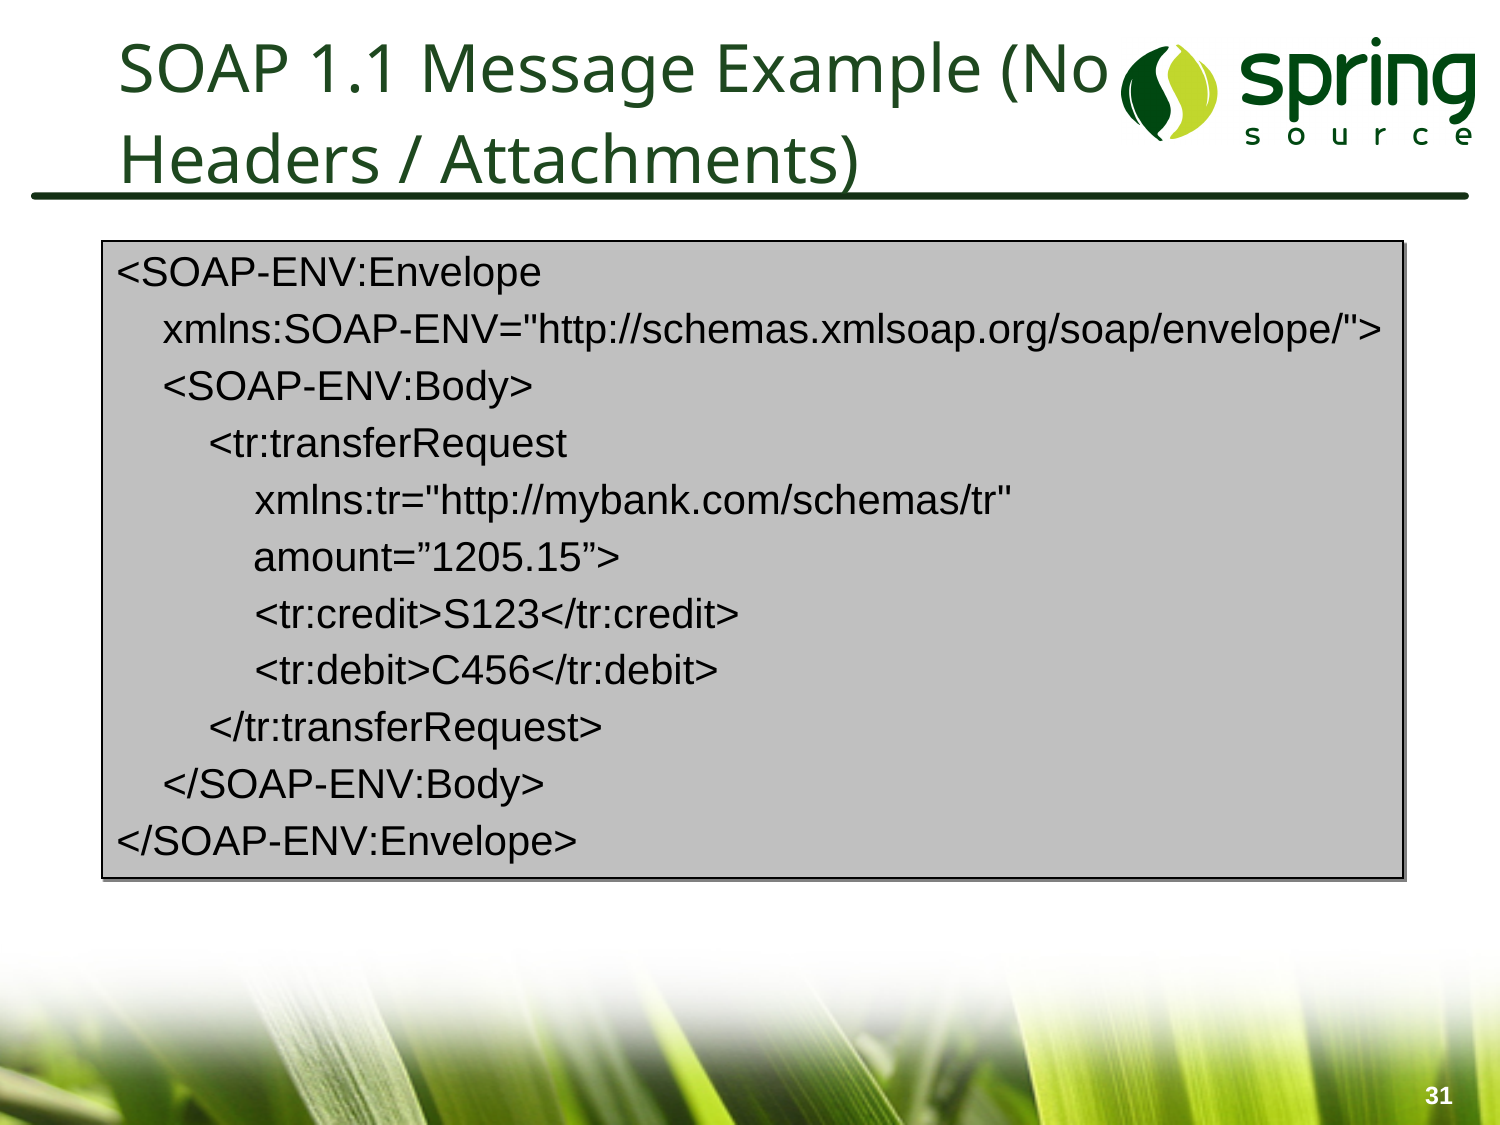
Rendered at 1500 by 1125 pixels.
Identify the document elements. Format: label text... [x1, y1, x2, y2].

picture [0, 944, 1500, 1125]
picture [1136, 37, 1475, 145]
text_box <SOAP-ENV:Envelope xmlns:SOAP-ENV="http://schemas.xmlsoap.org/soap/envelope/"> <SOAP-ENV:Body> <tr:transferRequest xmlns:tr="http://mybank.com/schemas/tr" amount=”1205.15”> <tr:credit>S123</tr:credit> <tr:debit>C456</tr:debit> </tr:transferRequest> </SOAP-ENV:Body> </SOAP-ENV:Envelope> [101, 241, 1404, 879]
title SOAP 1.1 Message Example (No Headers / Attachments) [103, 13, 1136, 191]
